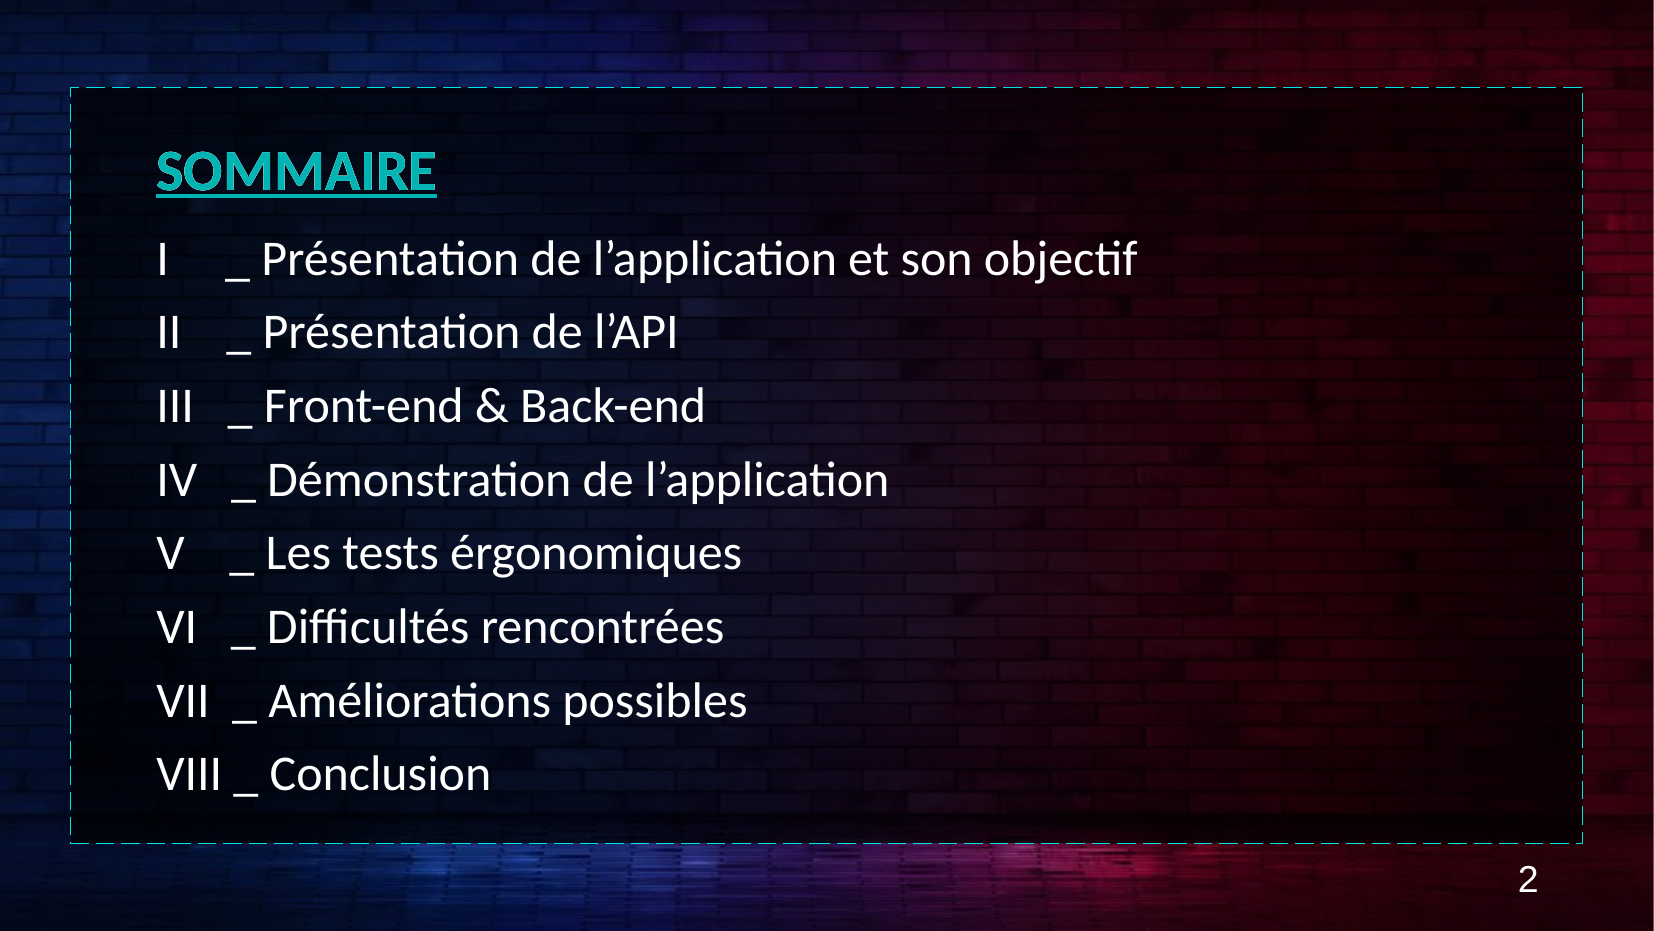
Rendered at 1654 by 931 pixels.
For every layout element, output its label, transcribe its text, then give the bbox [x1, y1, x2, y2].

text_box SOMMAIRE [141, 139, 485, 213]
text_box [70, 87, 1583, 844]
picture [0, 0, 1654, 931]
text_box I _ Présentation de l’application et son objectif II _ Présentation de l’API III _ Front-end & Back-end IV _ Démonstration de l’application V _ Les tests érgonomiques VI _ Difficultés rencontrées VII _ Améliorations possibles VIII _ Conclusion [141, 230, 1477, 923]
